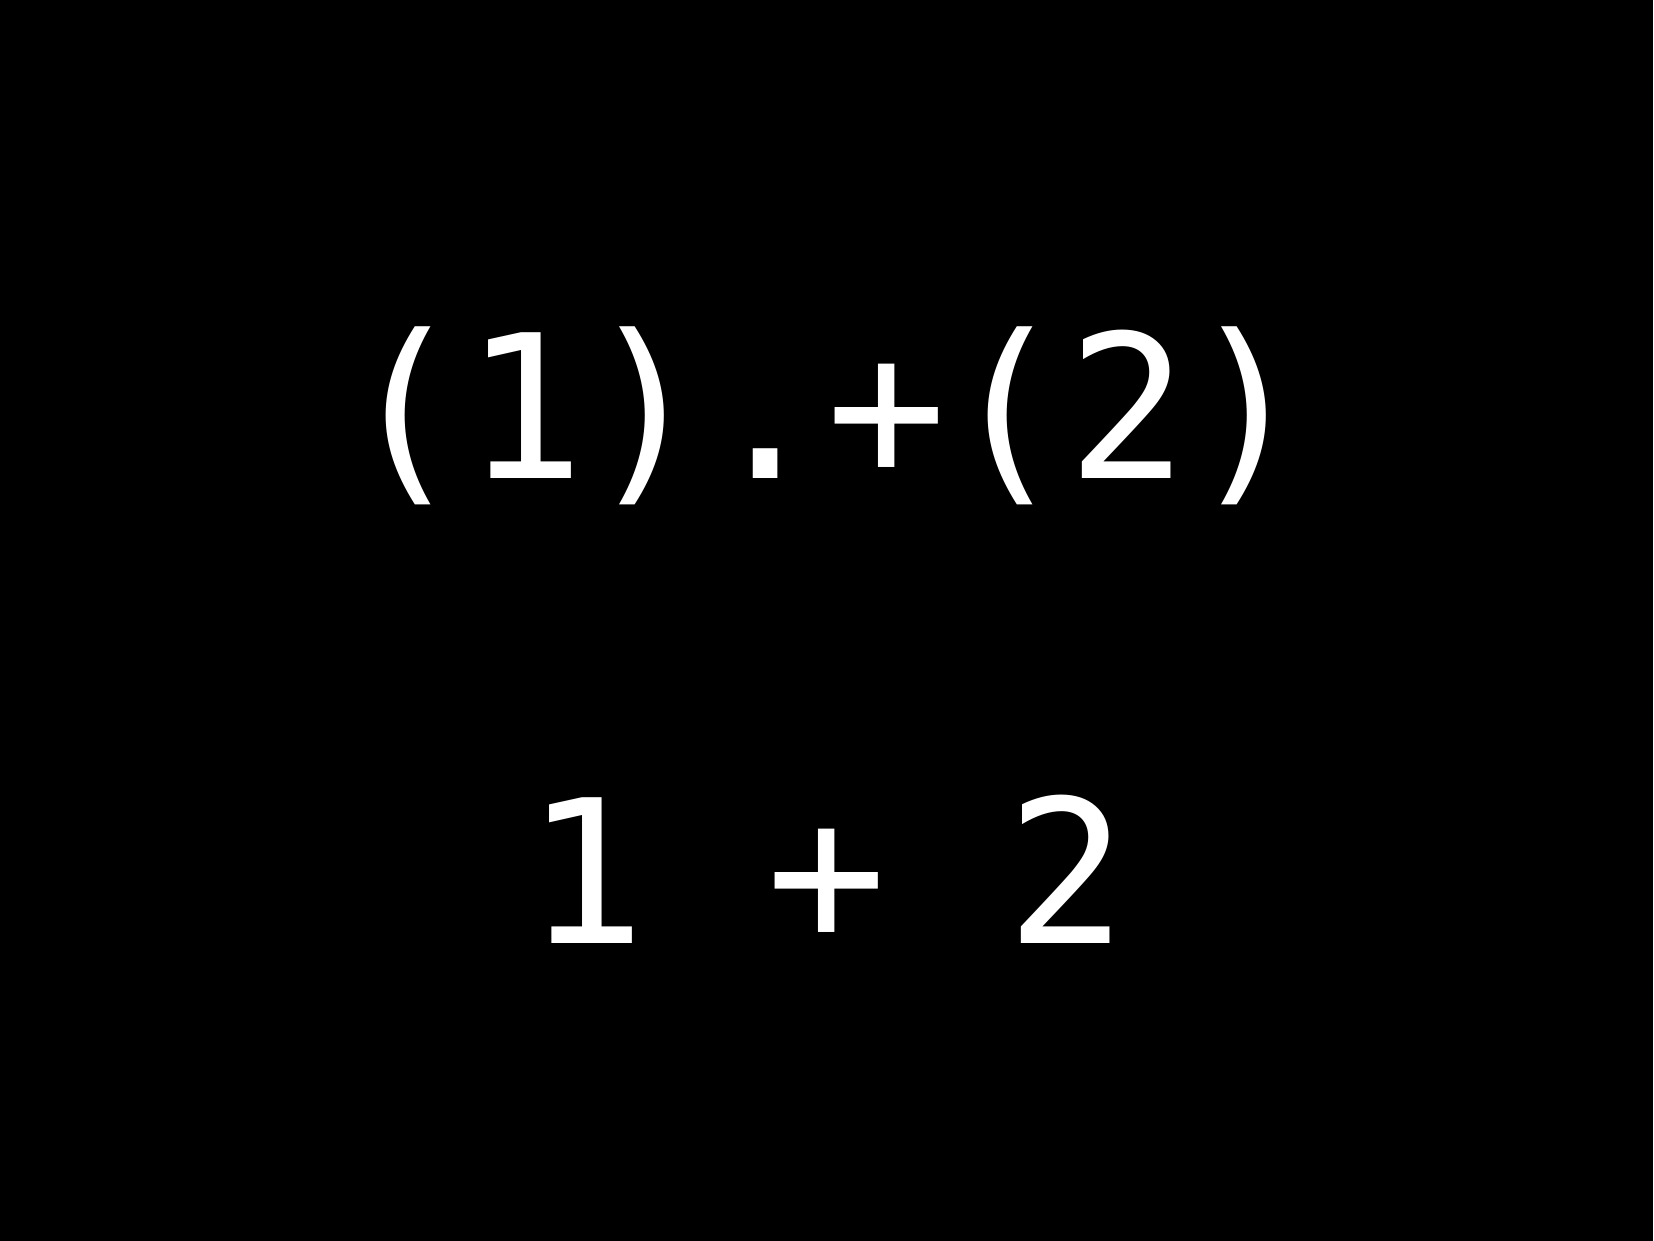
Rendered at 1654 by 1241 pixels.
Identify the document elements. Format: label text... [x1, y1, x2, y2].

text_box (1).+(2) 1 + 2 [132, 284, 1521, 999]
